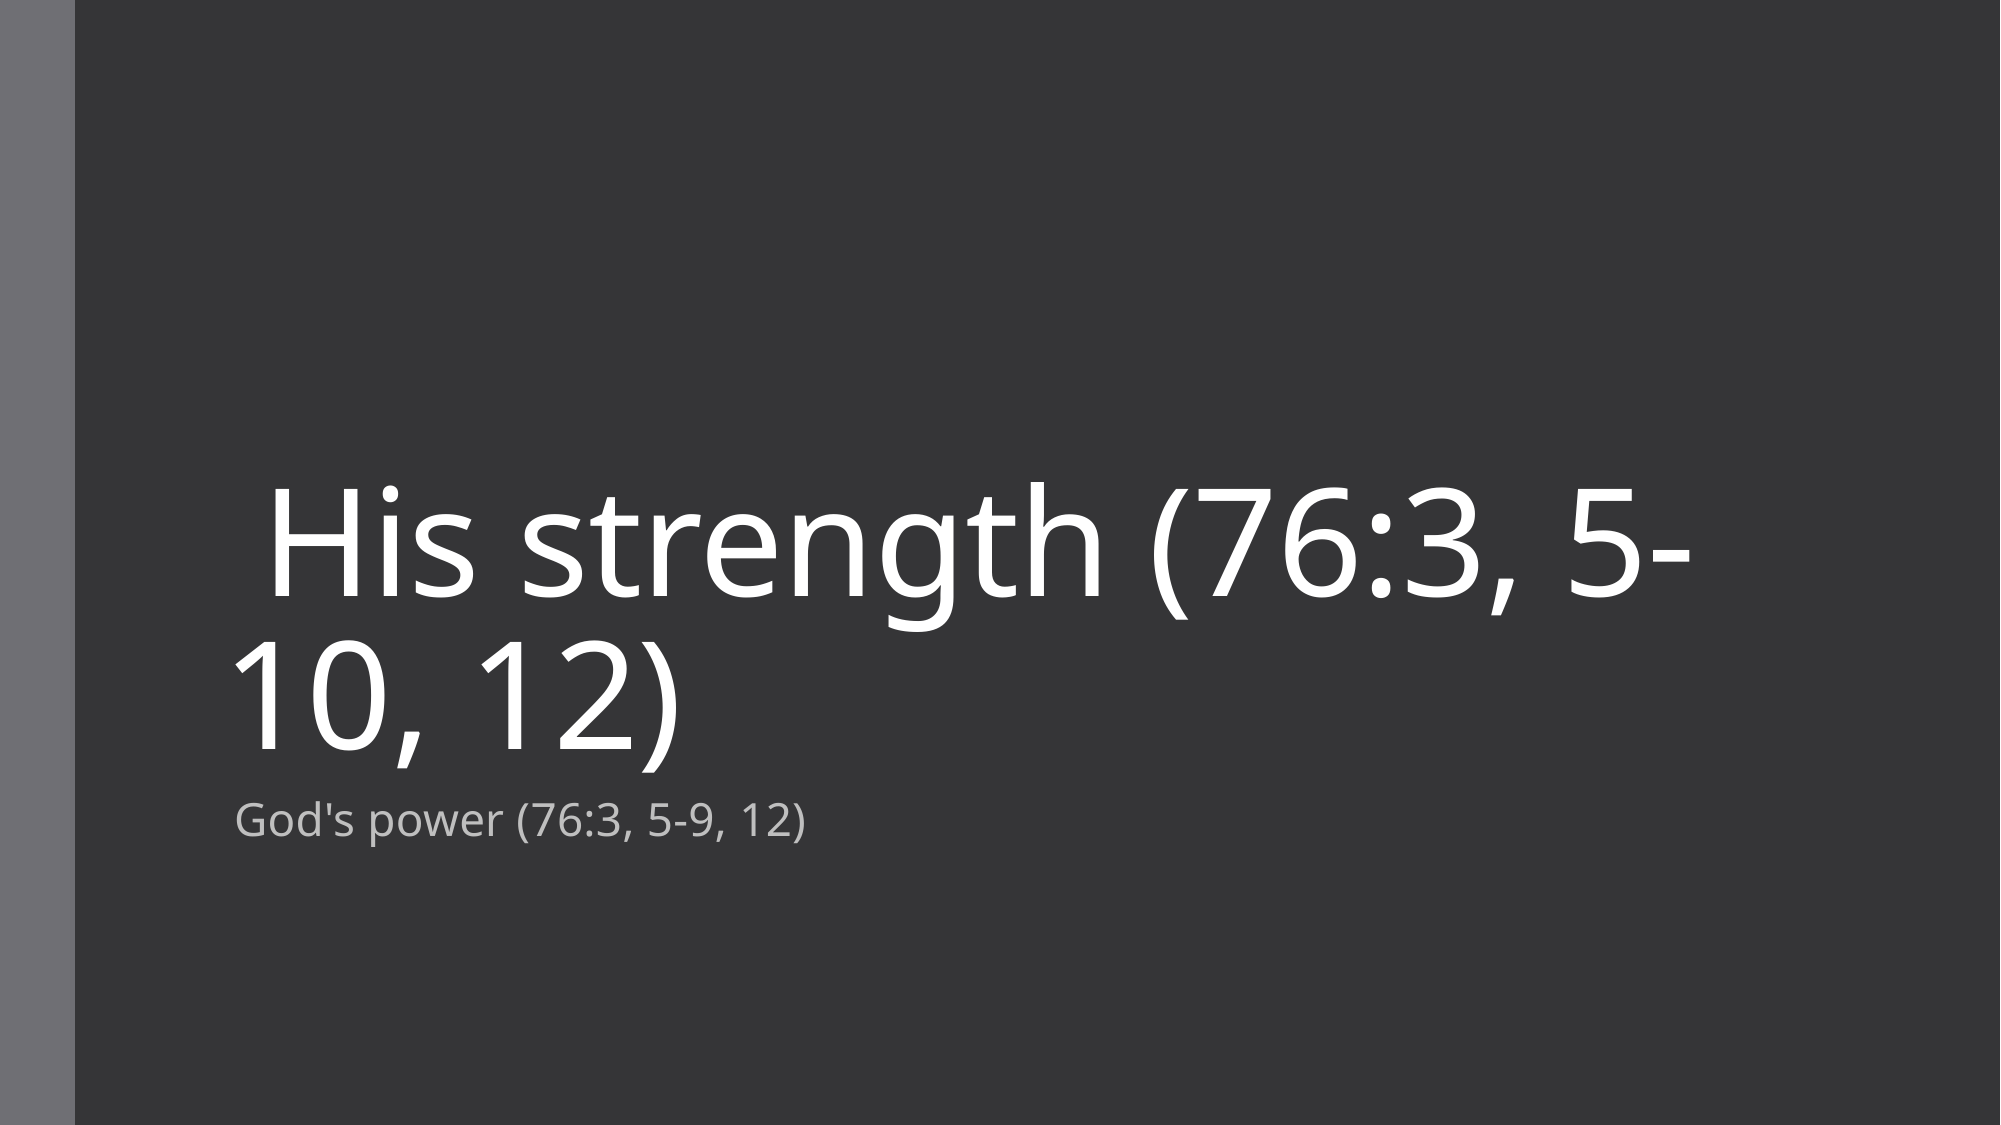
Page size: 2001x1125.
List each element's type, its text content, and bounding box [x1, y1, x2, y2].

subtitle God's power (76:3, 5-9, 12) [206, 787, 1752, 1066]
title His strength (76:3, 5-10, 12) [206, 124, 1752, 787]
